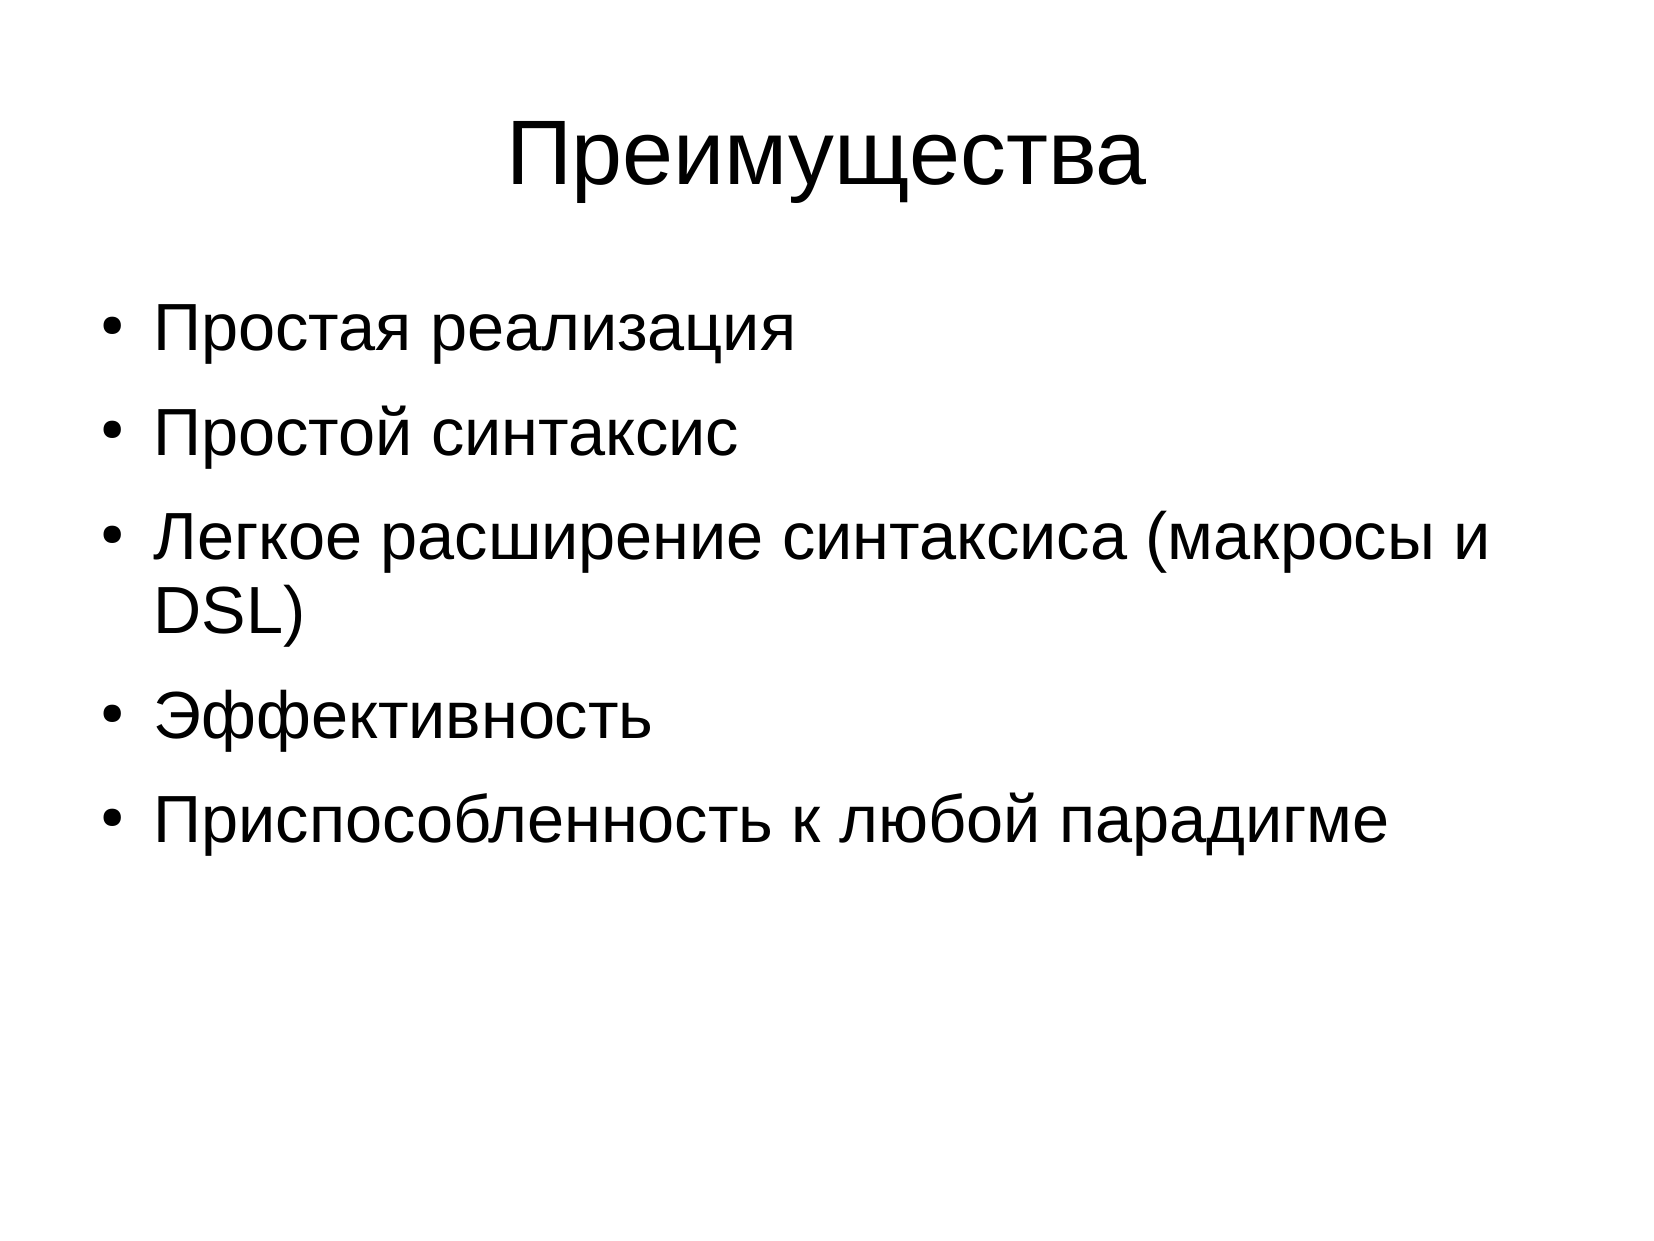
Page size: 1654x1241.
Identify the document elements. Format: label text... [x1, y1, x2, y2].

list Простая реализация Простой синтаксис Легкое расширение синтаксиса (макросы и DSL) Эффективность Приспособленность к любой парадигме [82, 290, 1538, 1010]
title Преимущества [82, 49, 1571, 257]
